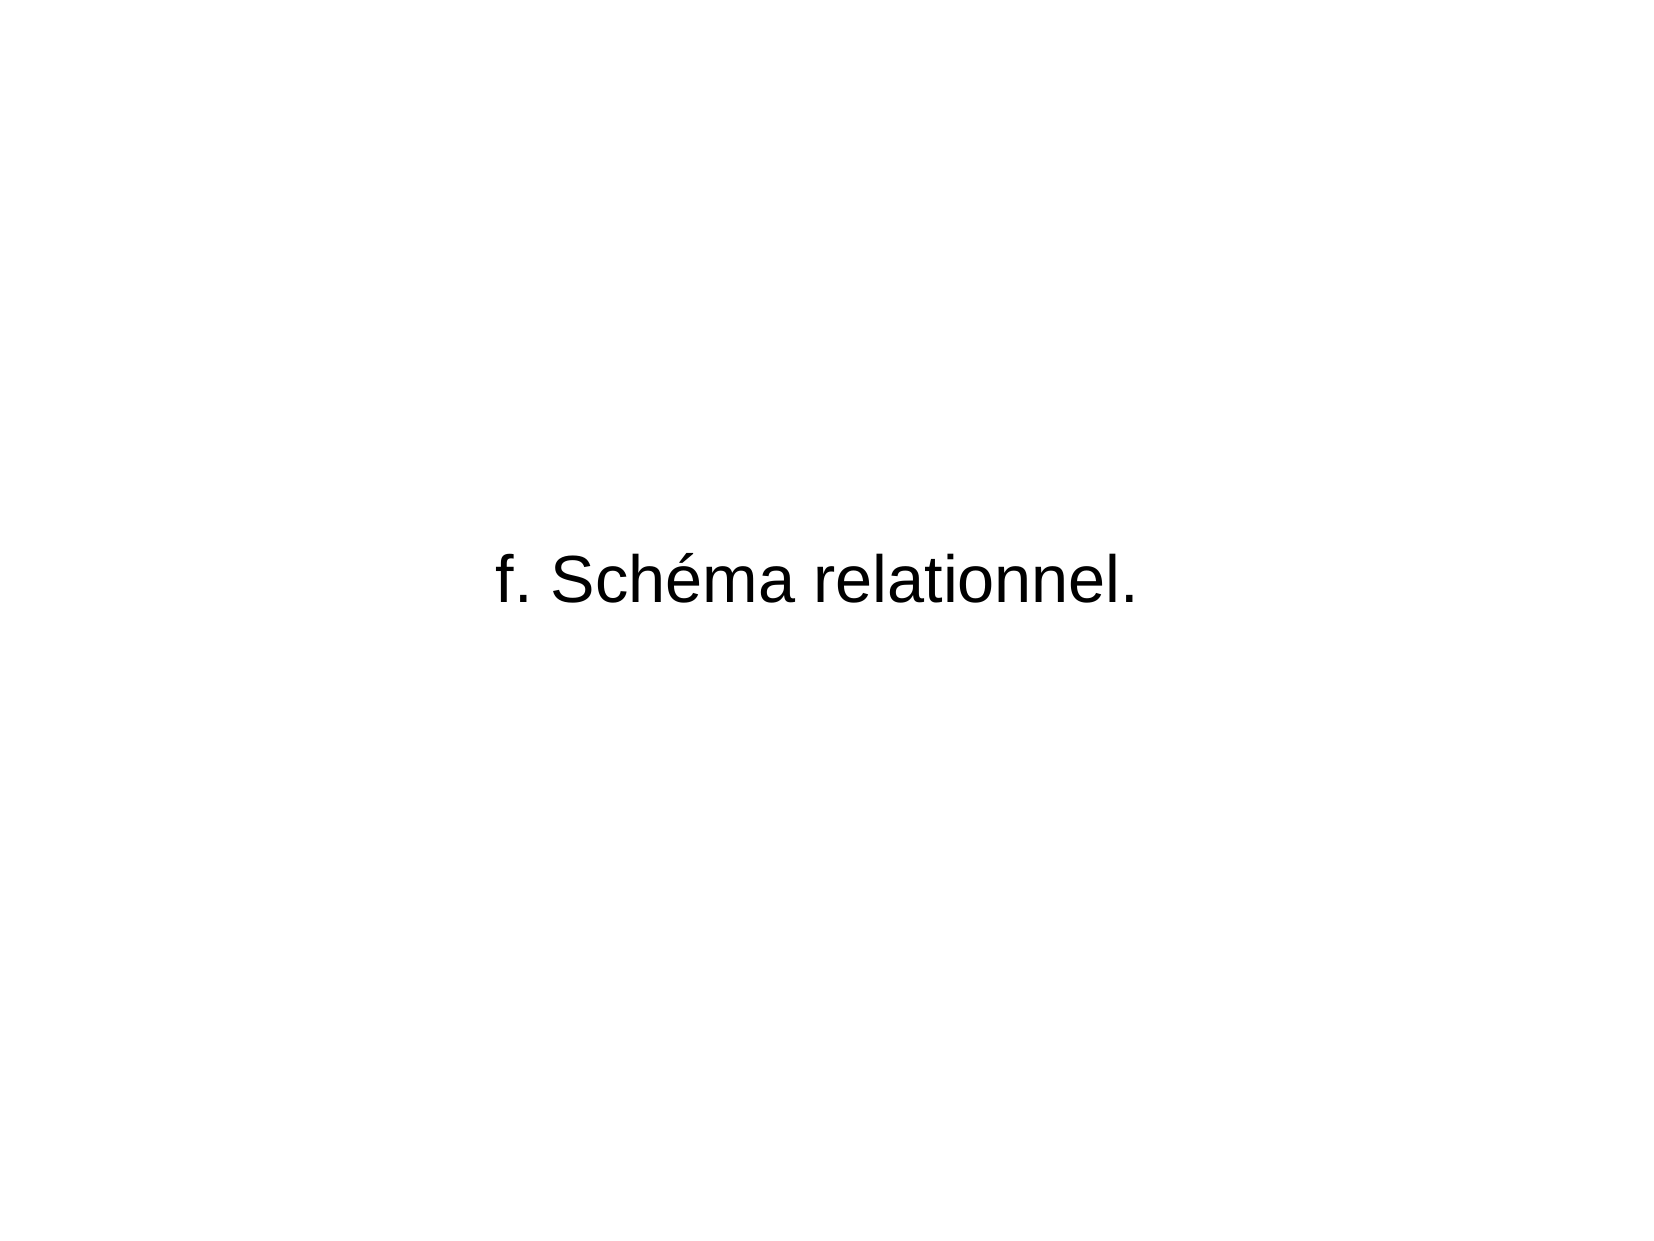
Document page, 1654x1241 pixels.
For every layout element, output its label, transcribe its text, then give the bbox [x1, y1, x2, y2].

subtitle f. Schéma relationnel. [82, 49, 1571, 1109]
